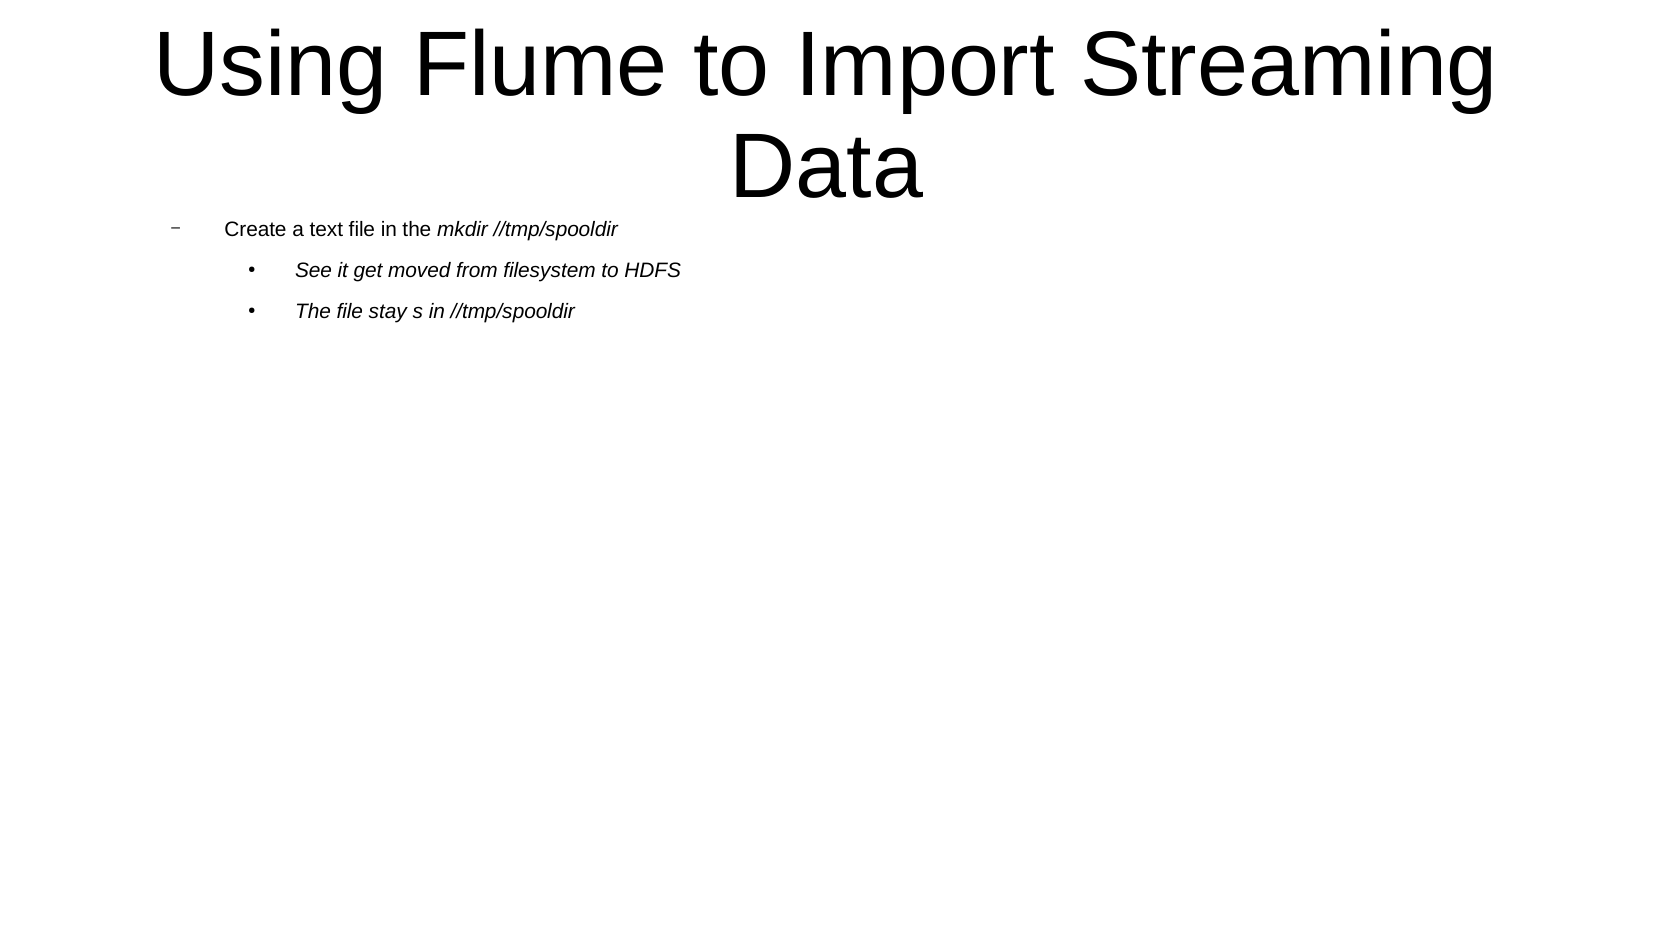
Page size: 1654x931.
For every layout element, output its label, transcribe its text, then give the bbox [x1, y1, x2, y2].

list Create a text file in the mkdir //tmp/spooldir See it get moved from filesystem to HDFS The file stay s in //tmp/spooldir [82, 217, 1571, 758]
title Using Flume to Import Streaming Data [82, 12, 1571, 217]
